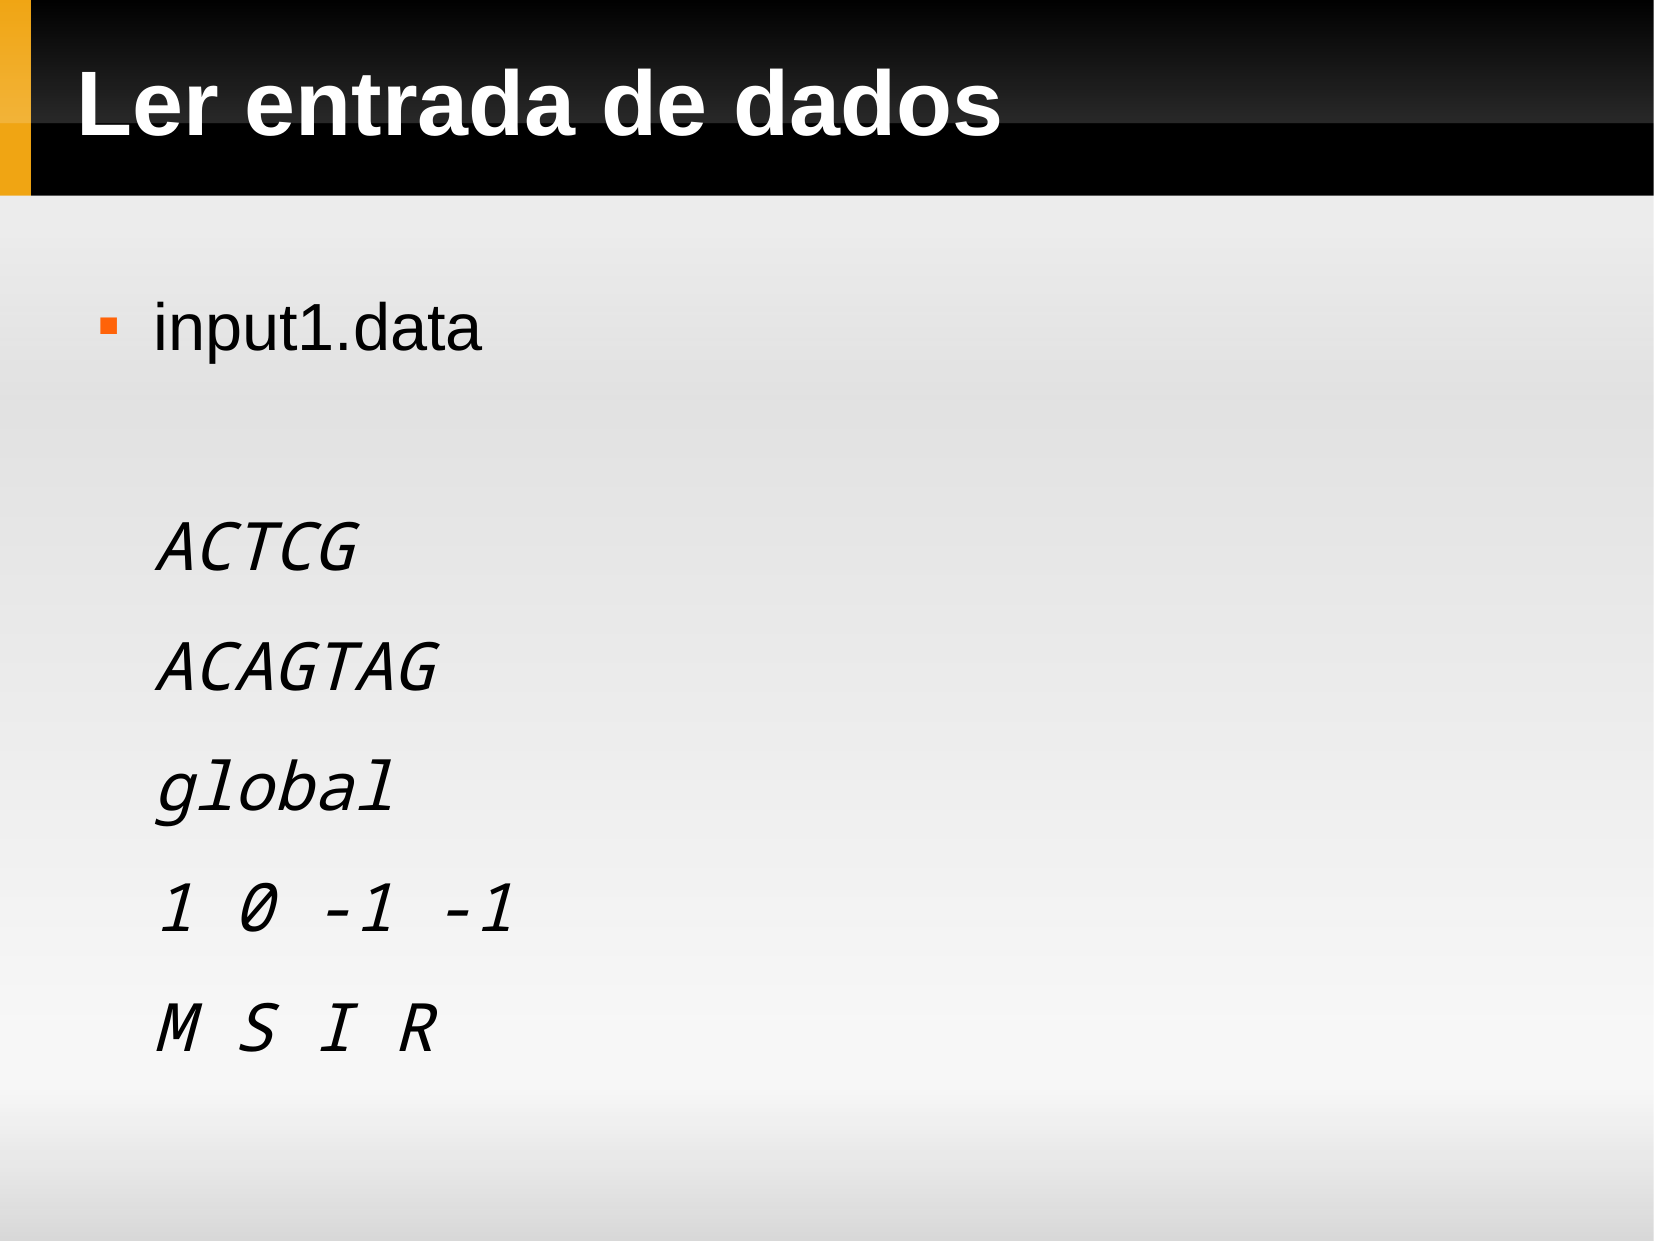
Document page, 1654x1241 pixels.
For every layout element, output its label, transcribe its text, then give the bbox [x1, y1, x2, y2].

list input1.data ACTCG ACAGTAG global 1 0 -1 -1 M S I R [82, 290, 1571, 1094]
picture [0, 0, 1654, 1241]
title Ler entrada de dados [76, 7, 1565, 200]
